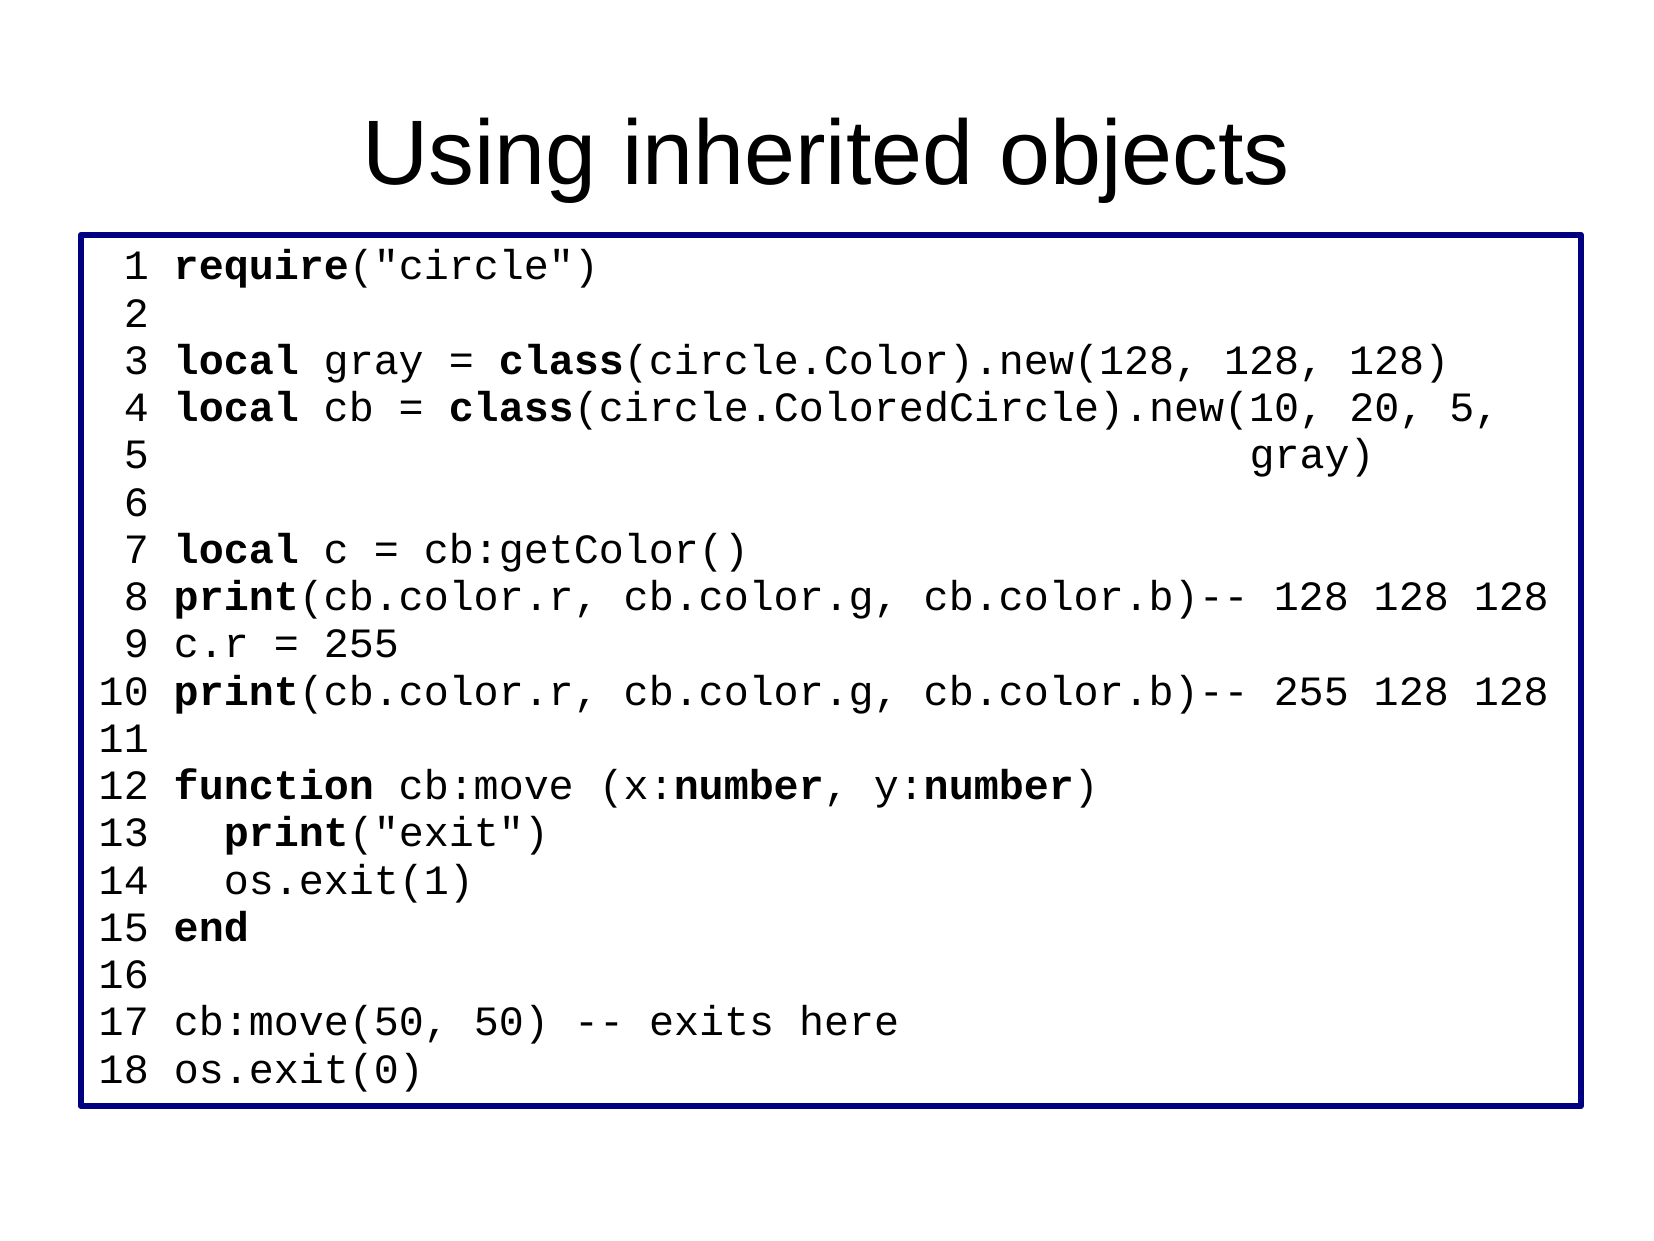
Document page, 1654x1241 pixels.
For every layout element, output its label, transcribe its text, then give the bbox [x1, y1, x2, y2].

text_box 1 require("circle") 2 3 local gray = class(circle.Color).new(128, 128, 128) 4 local cb = class(circle.ColoredCircle).new(10, 20, 5, 5 gray) 6 7 local c = cb:getColor() 8 print(cb.color.r, cb.color.g, cb.color.b)-- 128 128 128 9 c.r = 255 10 print(cb.color.r, cb.color.g, cb.color.b)-- 255 128 128 11 12 function cb:move (x:number, y:number) 13 print("exit") 14 os.exit(1) 15 end 16 17 cb:move(50, 50) -- exits here 18 os.exit(0) [80, 234, 1581, 1008]
title Using inherited objects [82, 49, 1571, 232]
